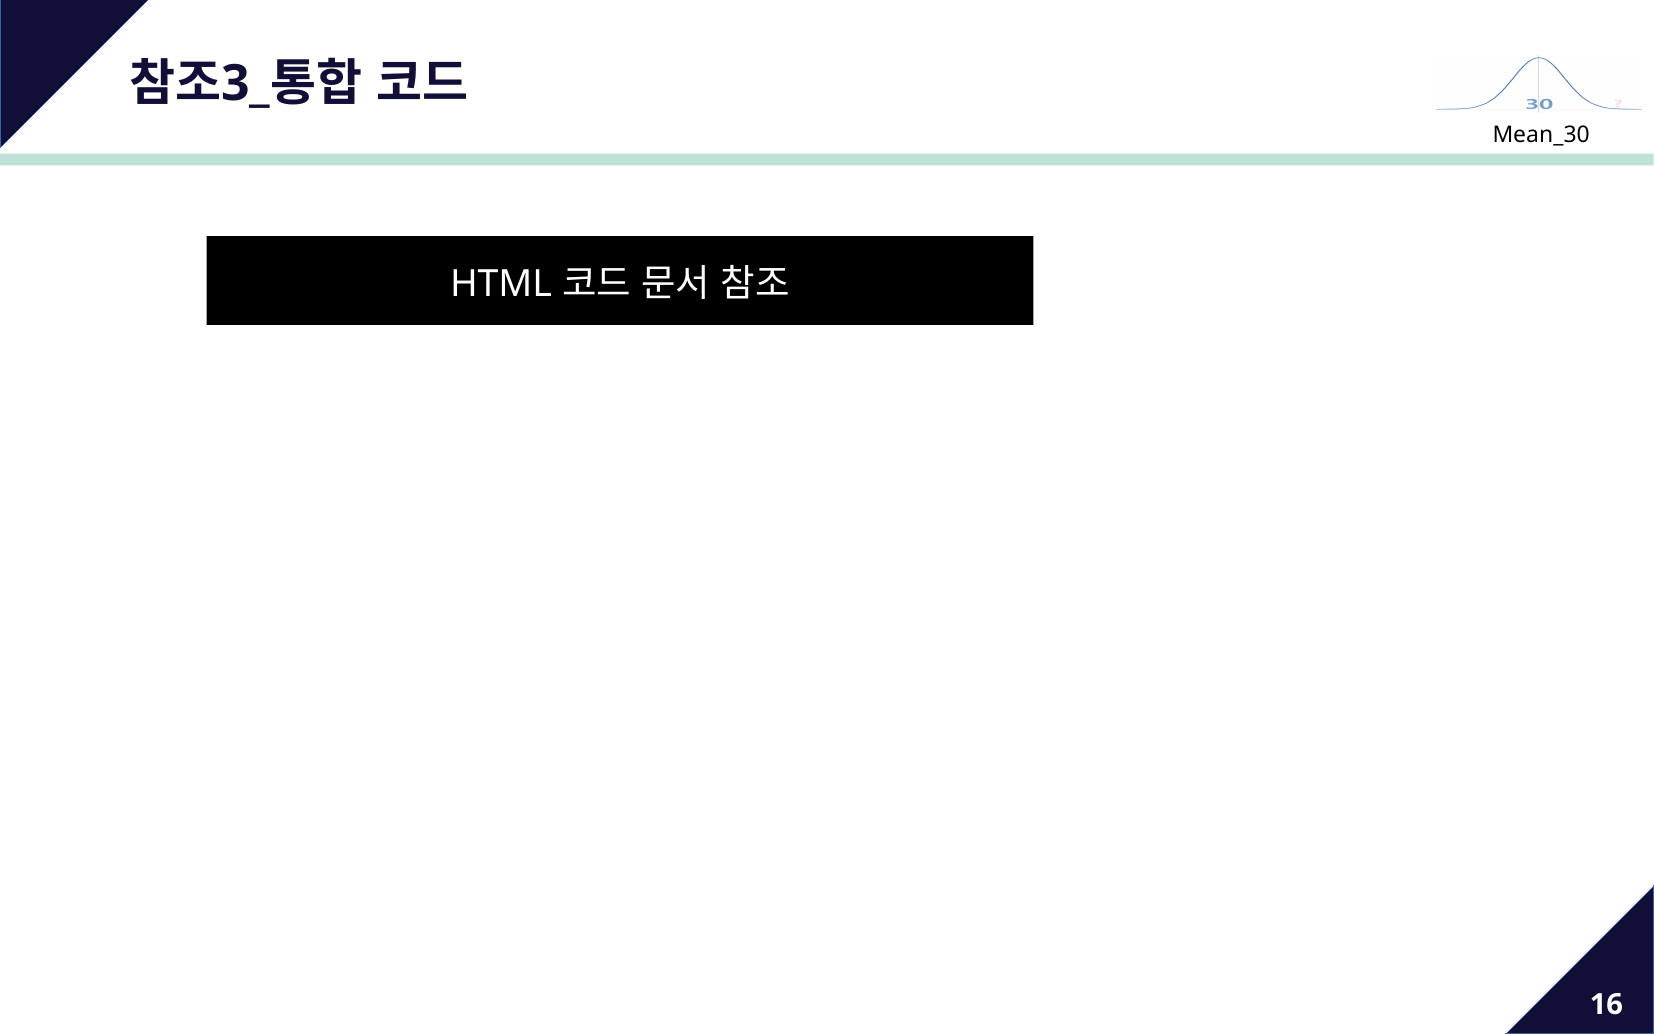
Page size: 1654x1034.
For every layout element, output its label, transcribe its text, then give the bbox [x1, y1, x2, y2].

picture [1434, 55, 1642, 113]
text_box <숫자> [1556, 981, 1654, 1025]
text_box HTML 코드 문서 참조 [206, 236, 1034, 325]
text_box Mean_30 [1446, 118, 1636, 148]
title 참조3_통합 코드 [129, 41, 1618, 148]
